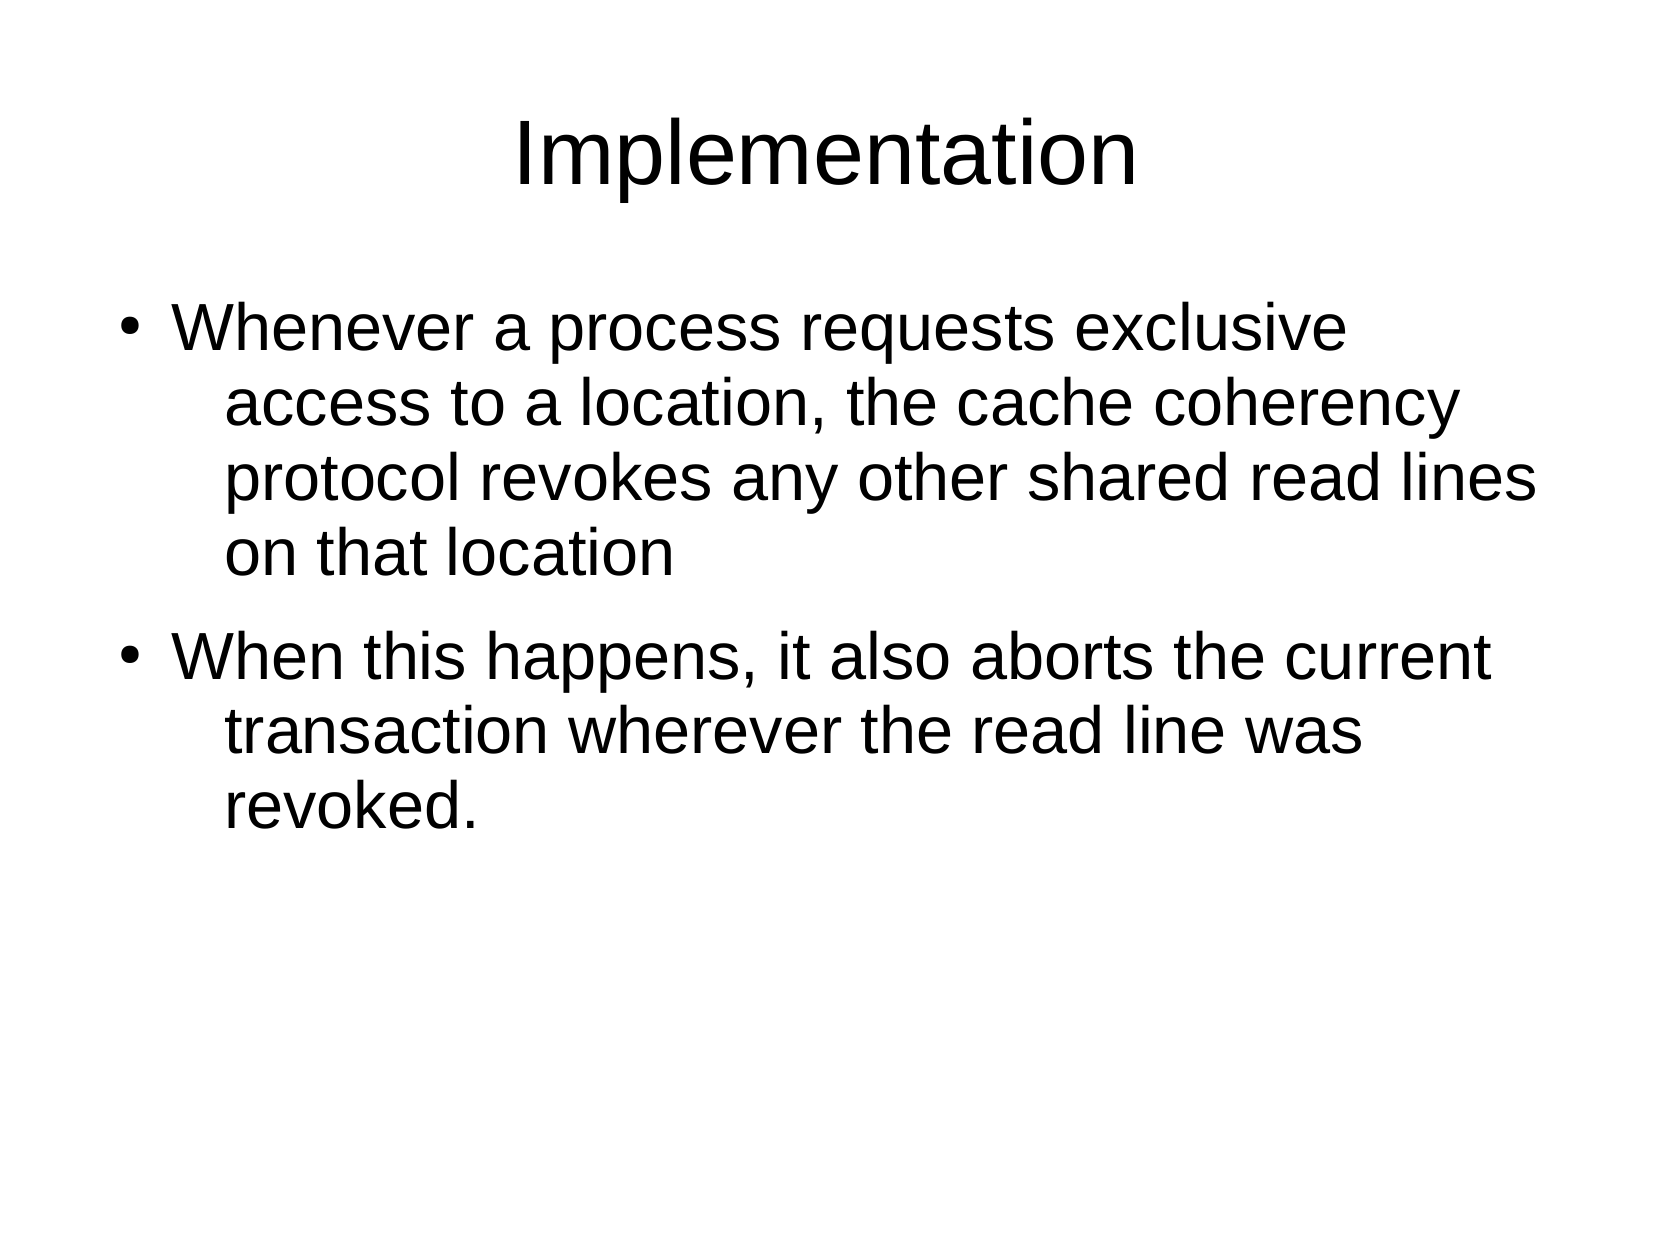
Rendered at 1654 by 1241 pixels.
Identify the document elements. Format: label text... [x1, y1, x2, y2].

list Whenever a process requests exclusive access to a location, the cache coherency protocol revokes any other shared read lines on that location When this happens, it also aborts the current transaction wherever the read line was revoked. [82, 290, 1571, 1109]
title Implementation [82, 49, 1571, 257]
